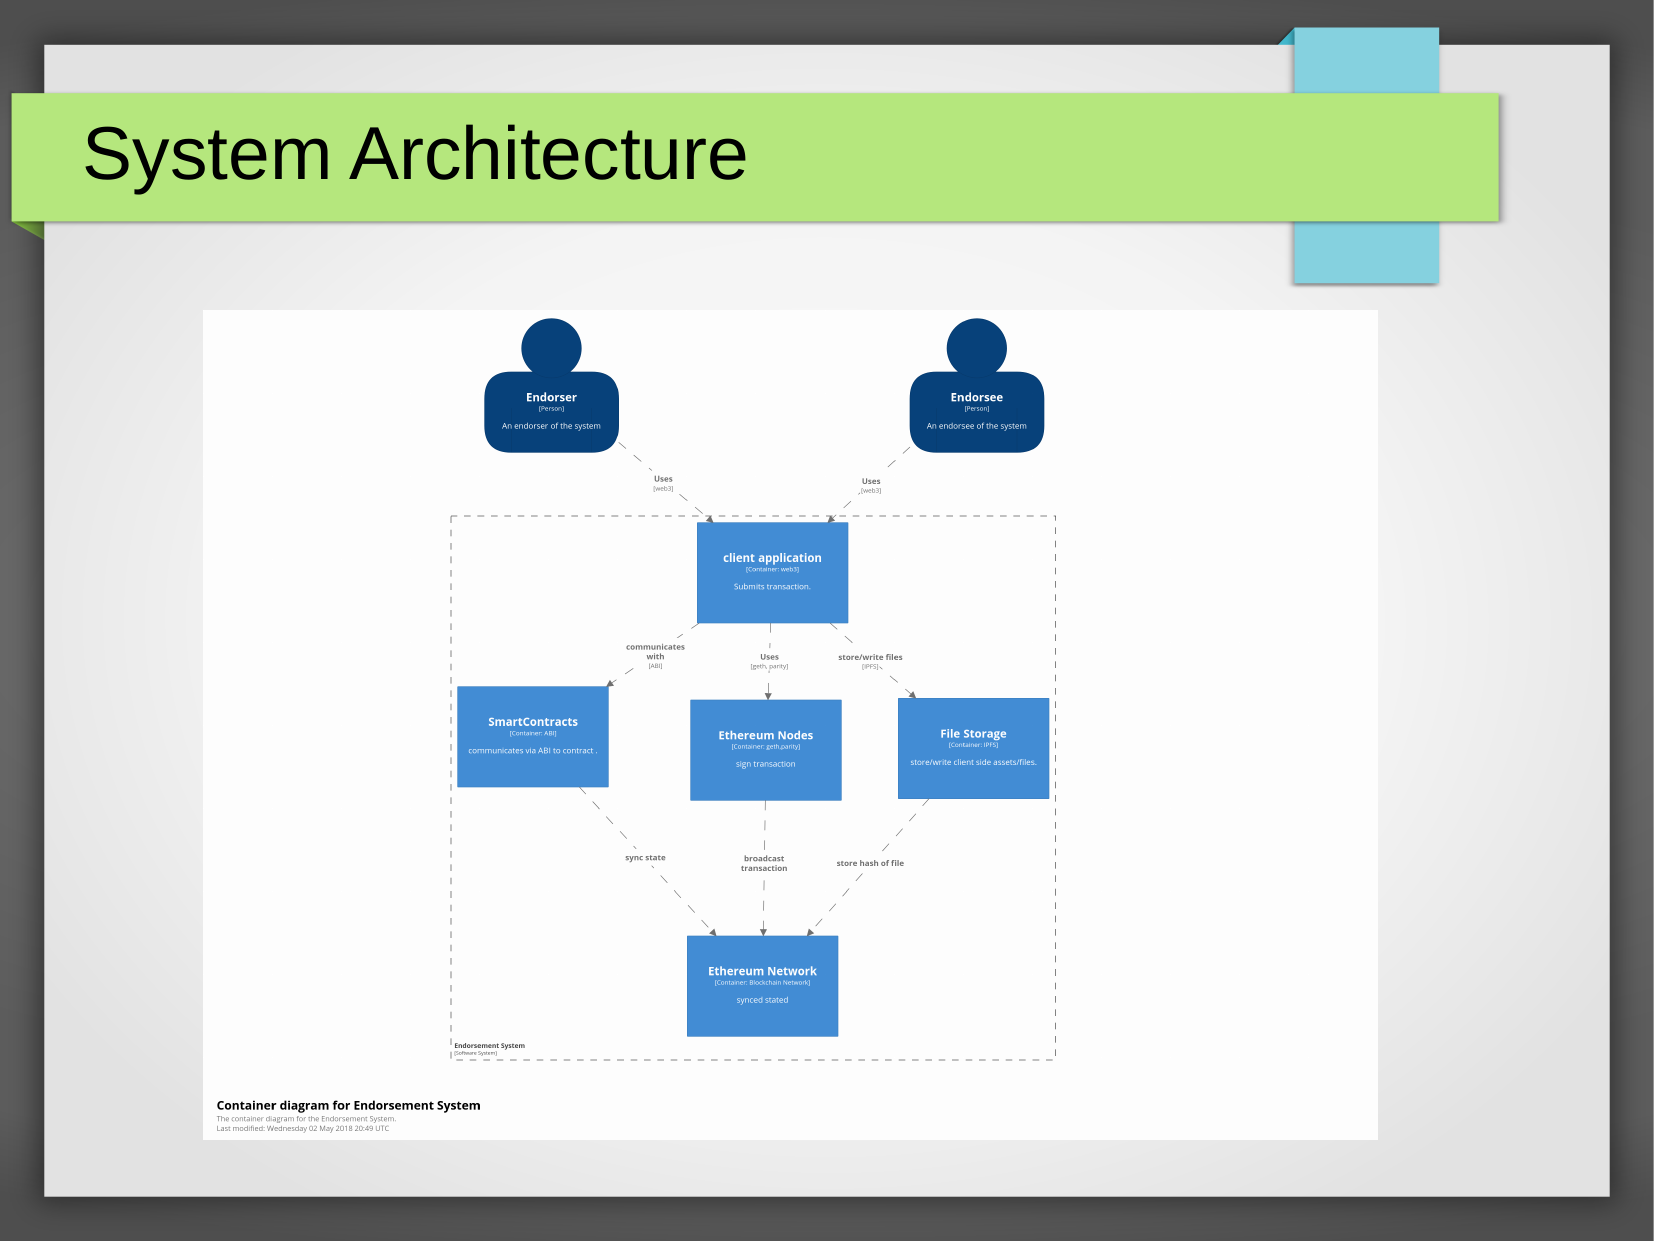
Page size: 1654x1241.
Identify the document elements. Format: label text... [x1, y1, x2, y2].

picture [0, 0, 1654, 1241]
title System Architecture [82, 94, 1264, 213]
